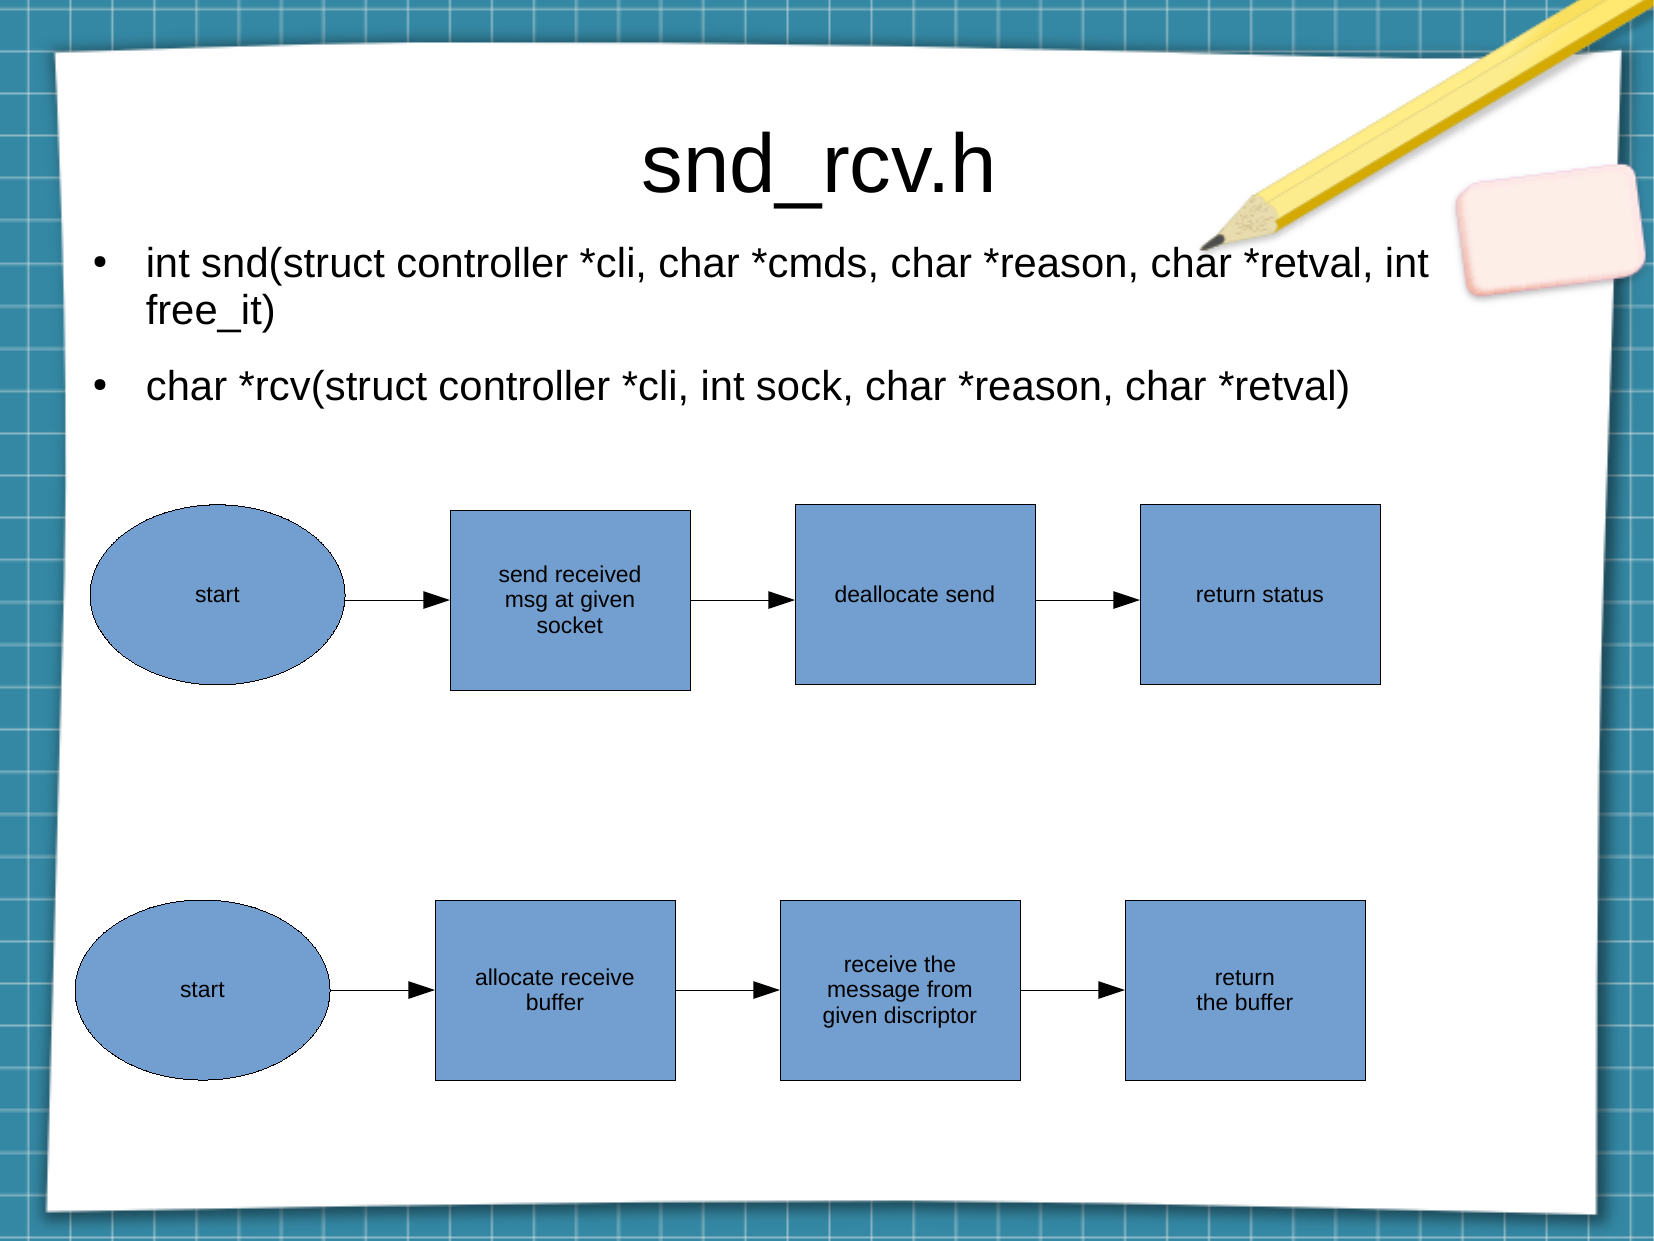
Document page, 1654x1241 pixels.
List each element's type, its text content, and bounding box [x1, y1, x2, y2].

text_box send received msg at given socket [450, 510, 691, 691]
text_box allocate receive buffer [435, 900, 676, 1081]
text_box return the buffer [1125, 900, 1366, 1081]
text_box deallocate send [795, 504, 1036, 685]
text_box receive the message from given discriptor [780, 900, 1021, 1081]
text_box start [75, 900, 331, 1081]
title snd_rcv.h [75, 60, 1564, 240]
text_box return status [1140, 504, 1381, 685]
list int snd(struct controller *cli, char *cmds, char *reason, char *retval, int free_it) char *rcv(struct controller *cli, int sock, char *reason, char *retval) [75, 240, 1564, 505]
text_box start [90, 504, 346, 685]
picture [0, 0, 1654, 1241]
